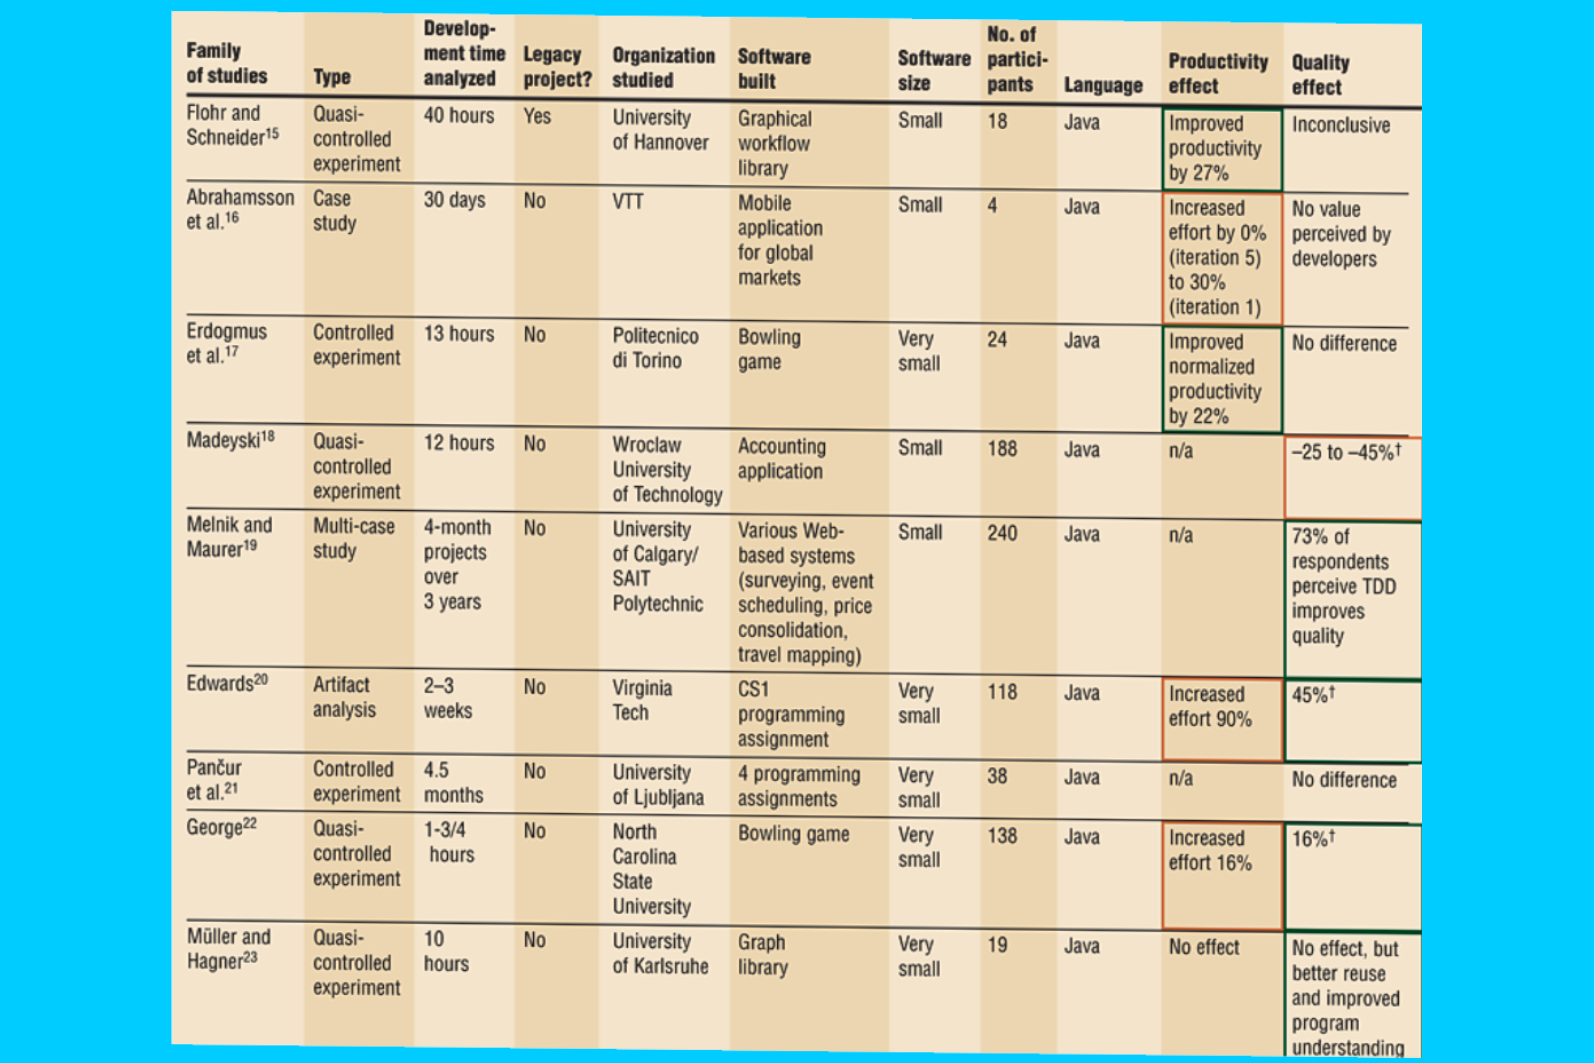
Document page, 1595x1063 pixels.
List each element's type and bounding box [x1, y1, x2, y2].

picture [172, 12, 1421, 1057]
